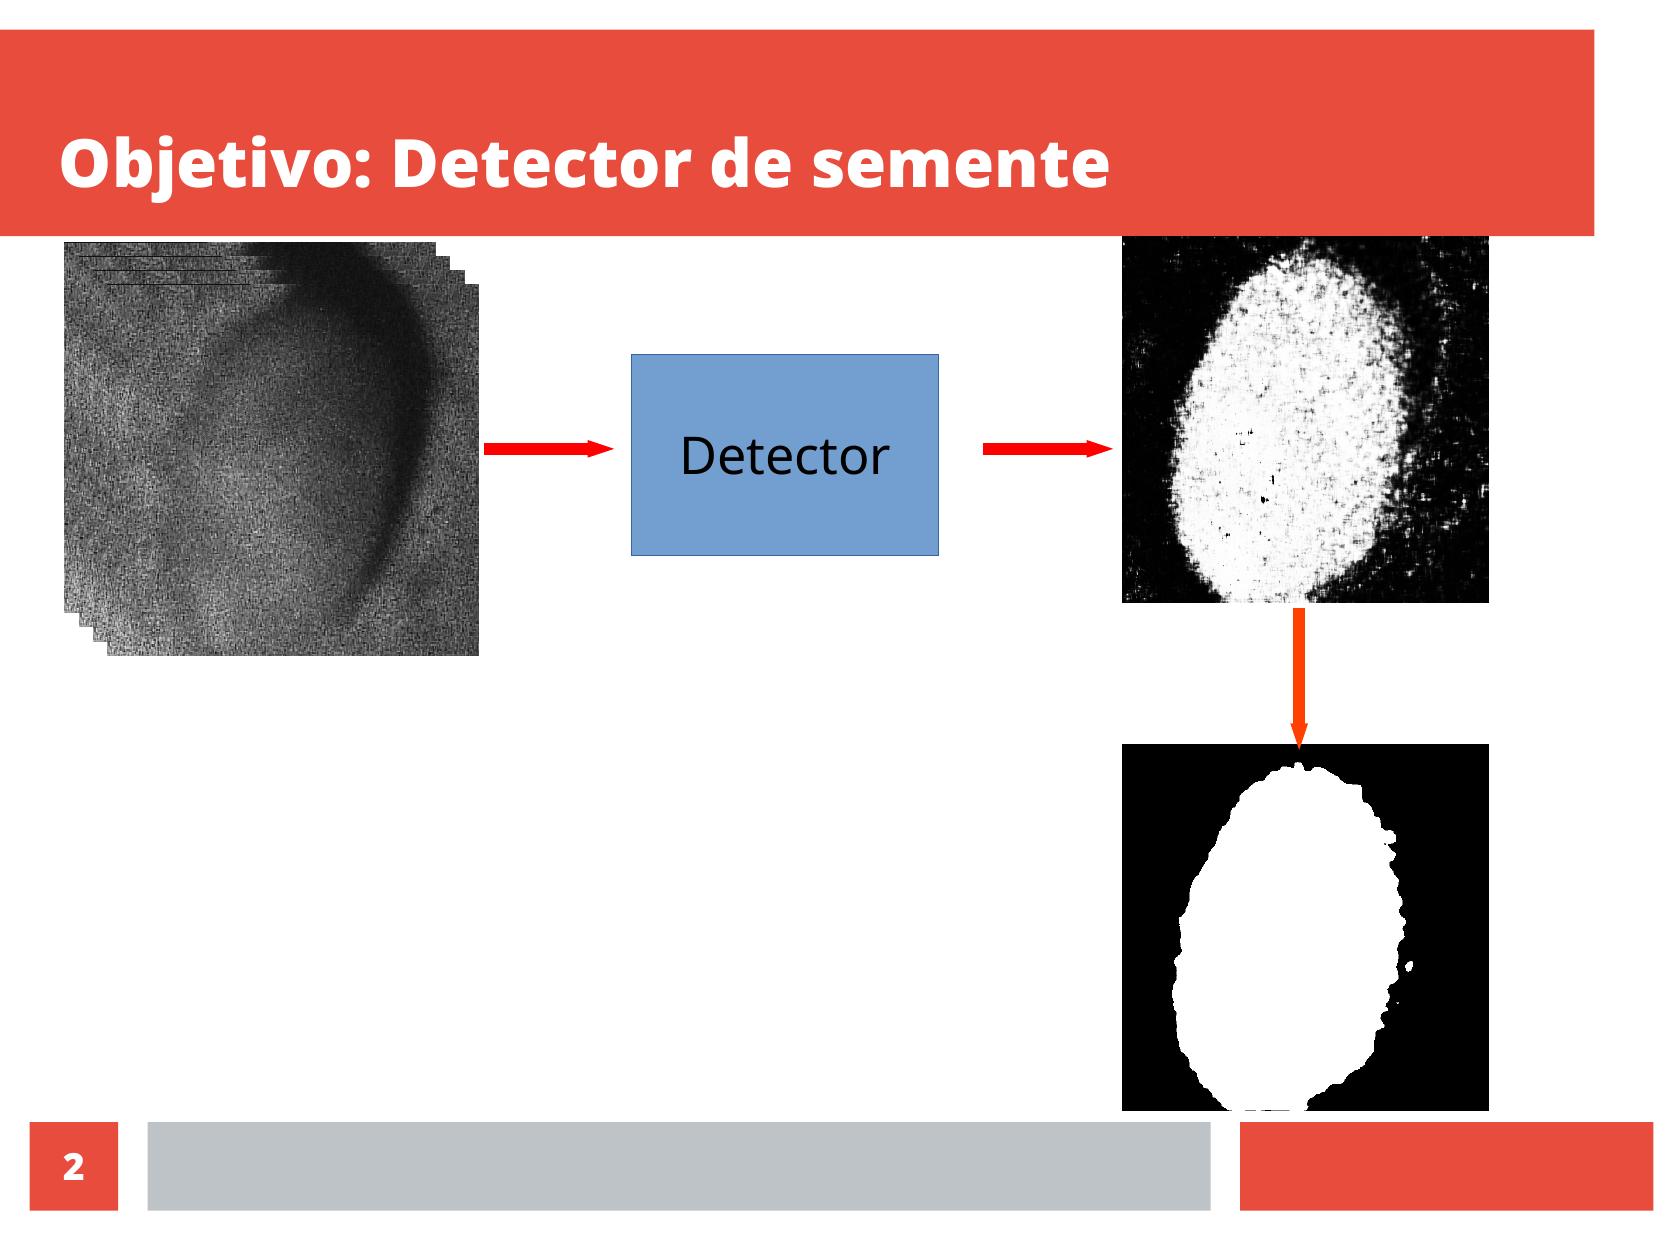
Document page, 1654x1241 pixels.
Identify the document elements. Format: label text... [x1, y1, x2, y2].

picture [1122, 744, 1489, 1111]
title Objetivo: Detector de semente [59, 59, 1595, 207]
picture [1122, 236, 1489, 603]
picture [64, 242, 479, 656]
text_box Detector [631, 354, 939, 556]
